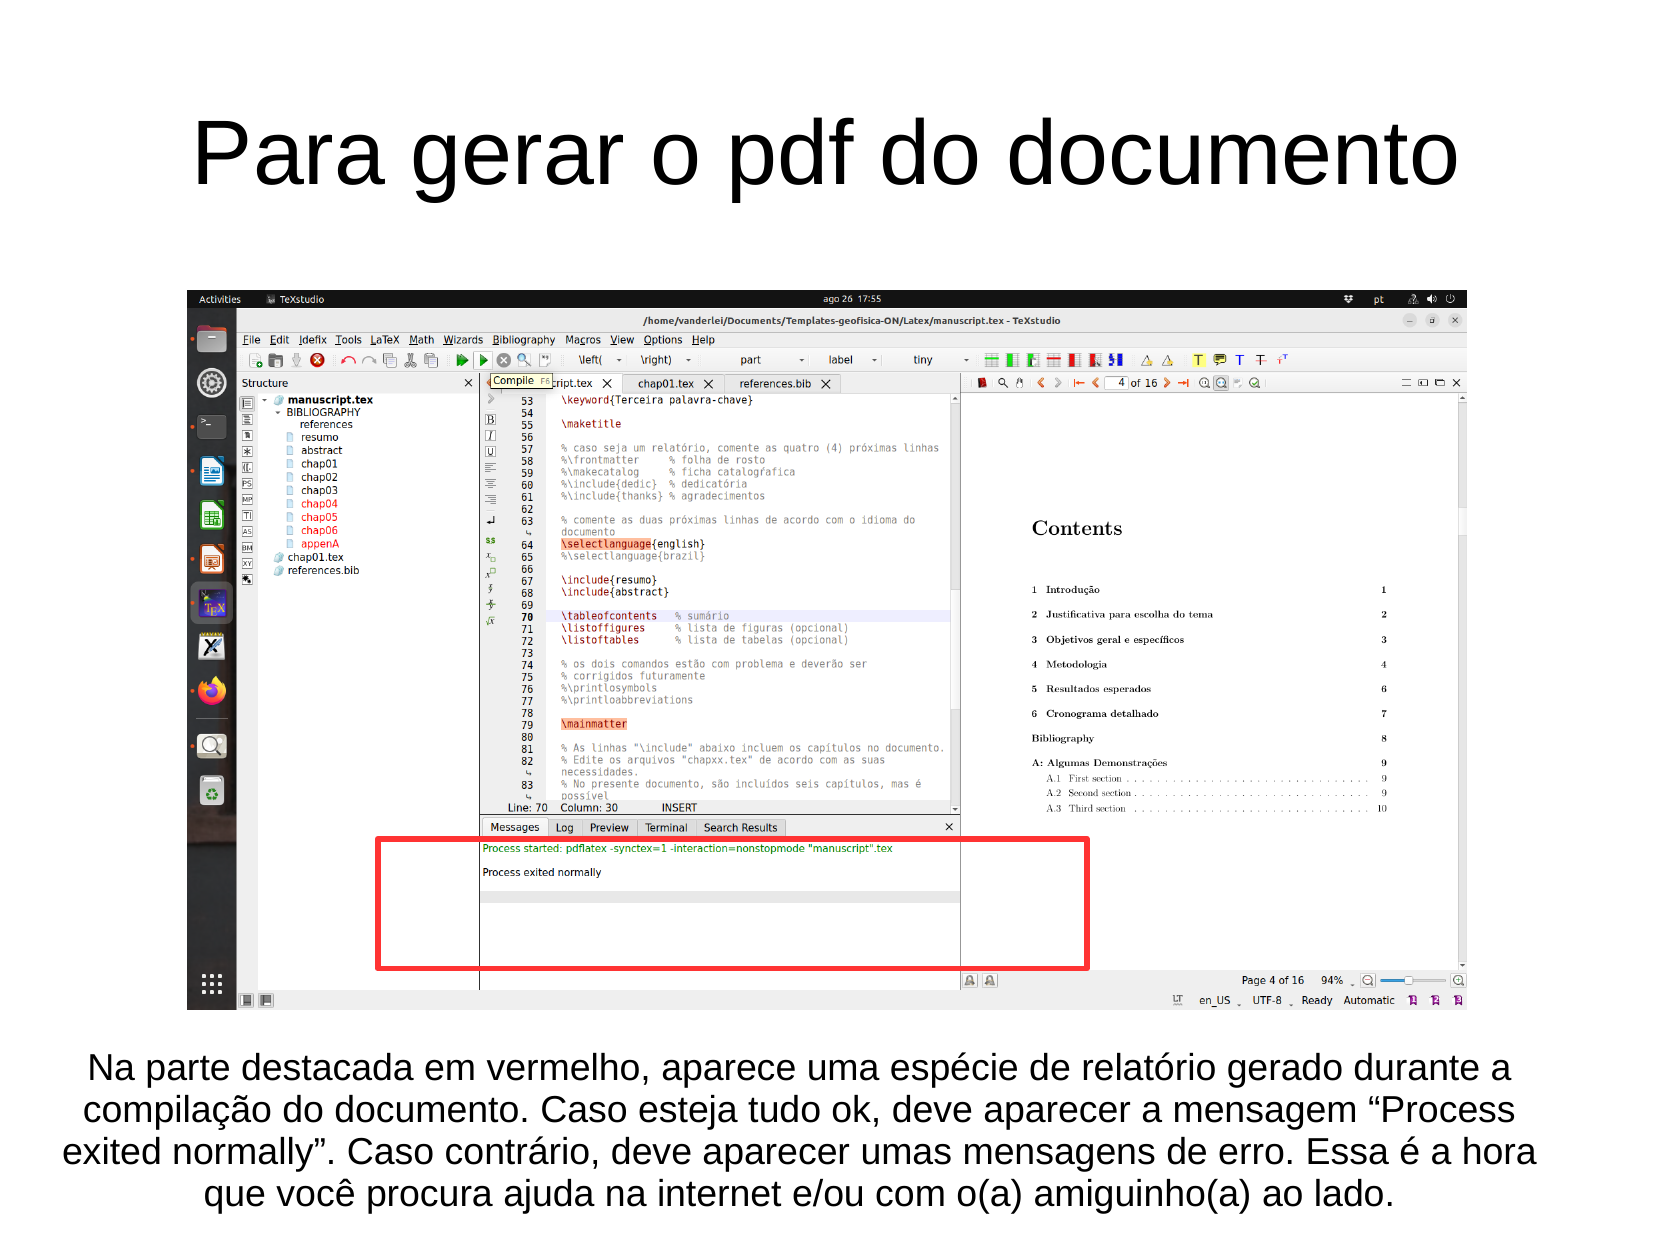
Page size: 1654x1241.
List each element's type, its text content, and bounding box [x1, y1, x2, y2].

title Para gerar o pdf do documento [82, 49, 1571, 257]
picture [187, 290, 1467, 1010]
text_box Na parte destacada em vermelho, aparece uma espécie de relatório gerado durante a compilação do documento. Caso esteja tudo ok, deve aparecer a mensagem “Process exited normally”. Caso contrário, deve aparecer umas mensagens de erro. Essa é a hora que você procura ajuda na internet e/ou com o(a) amiguinho(a) ao lado. [47, 1039, 1571, 1241]
